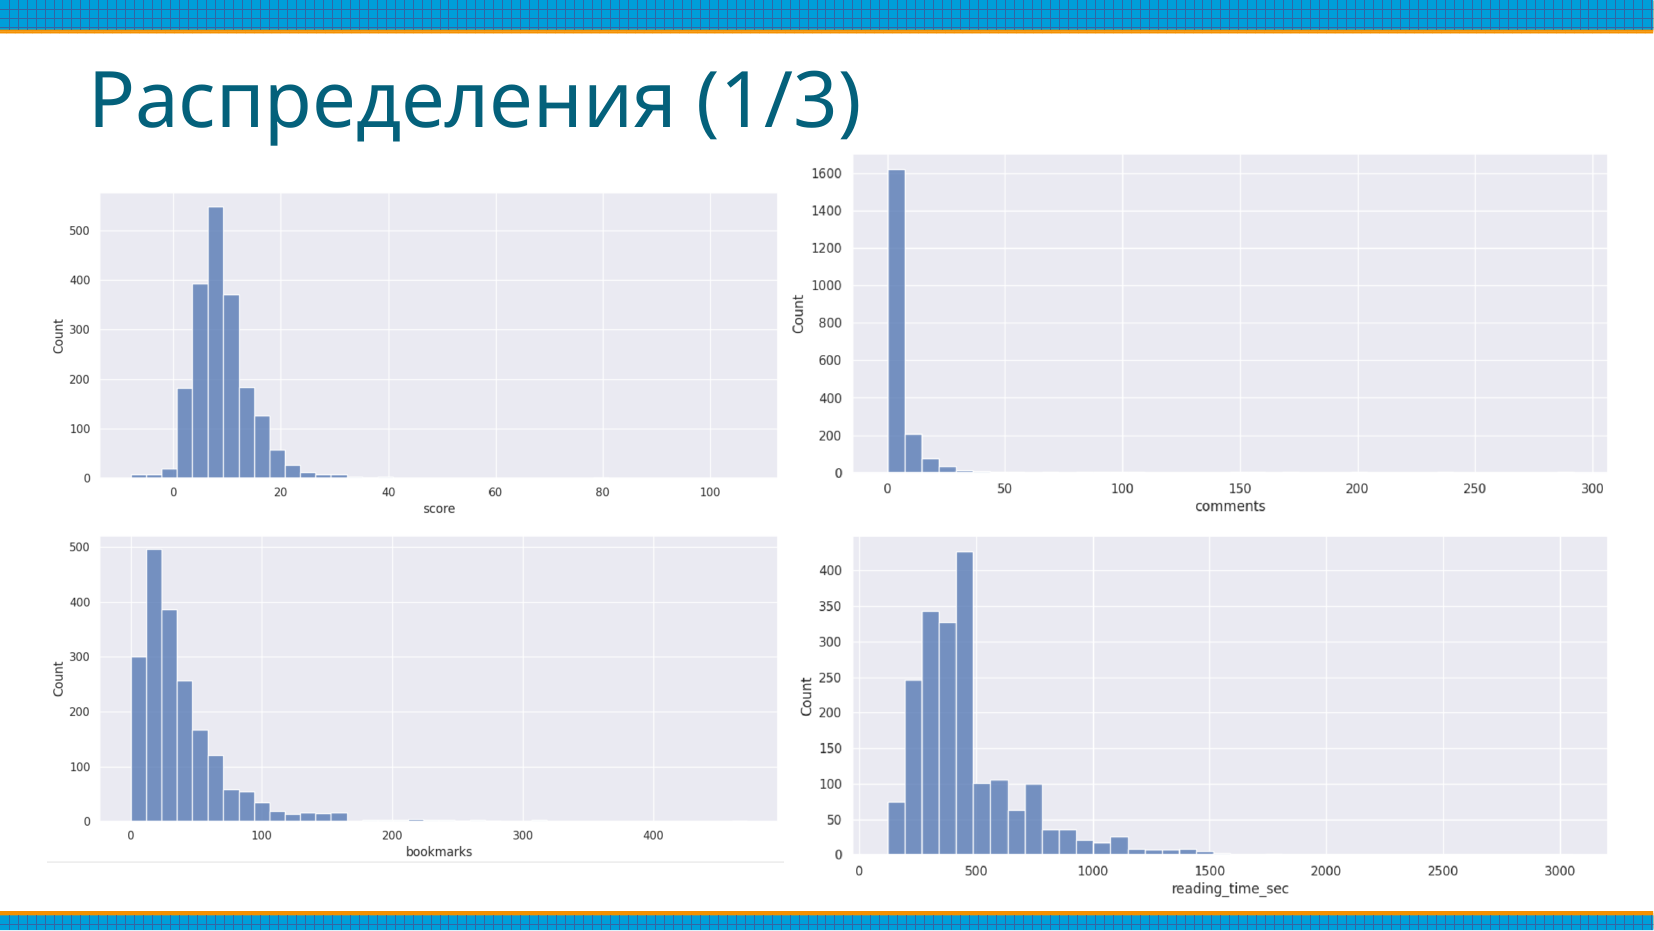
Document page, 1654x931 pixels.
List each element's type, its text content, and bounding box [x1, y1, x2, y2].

title Распределения (1/3) [88, 44, 1565, 151]
picture [47, 149, 1613, 901]
